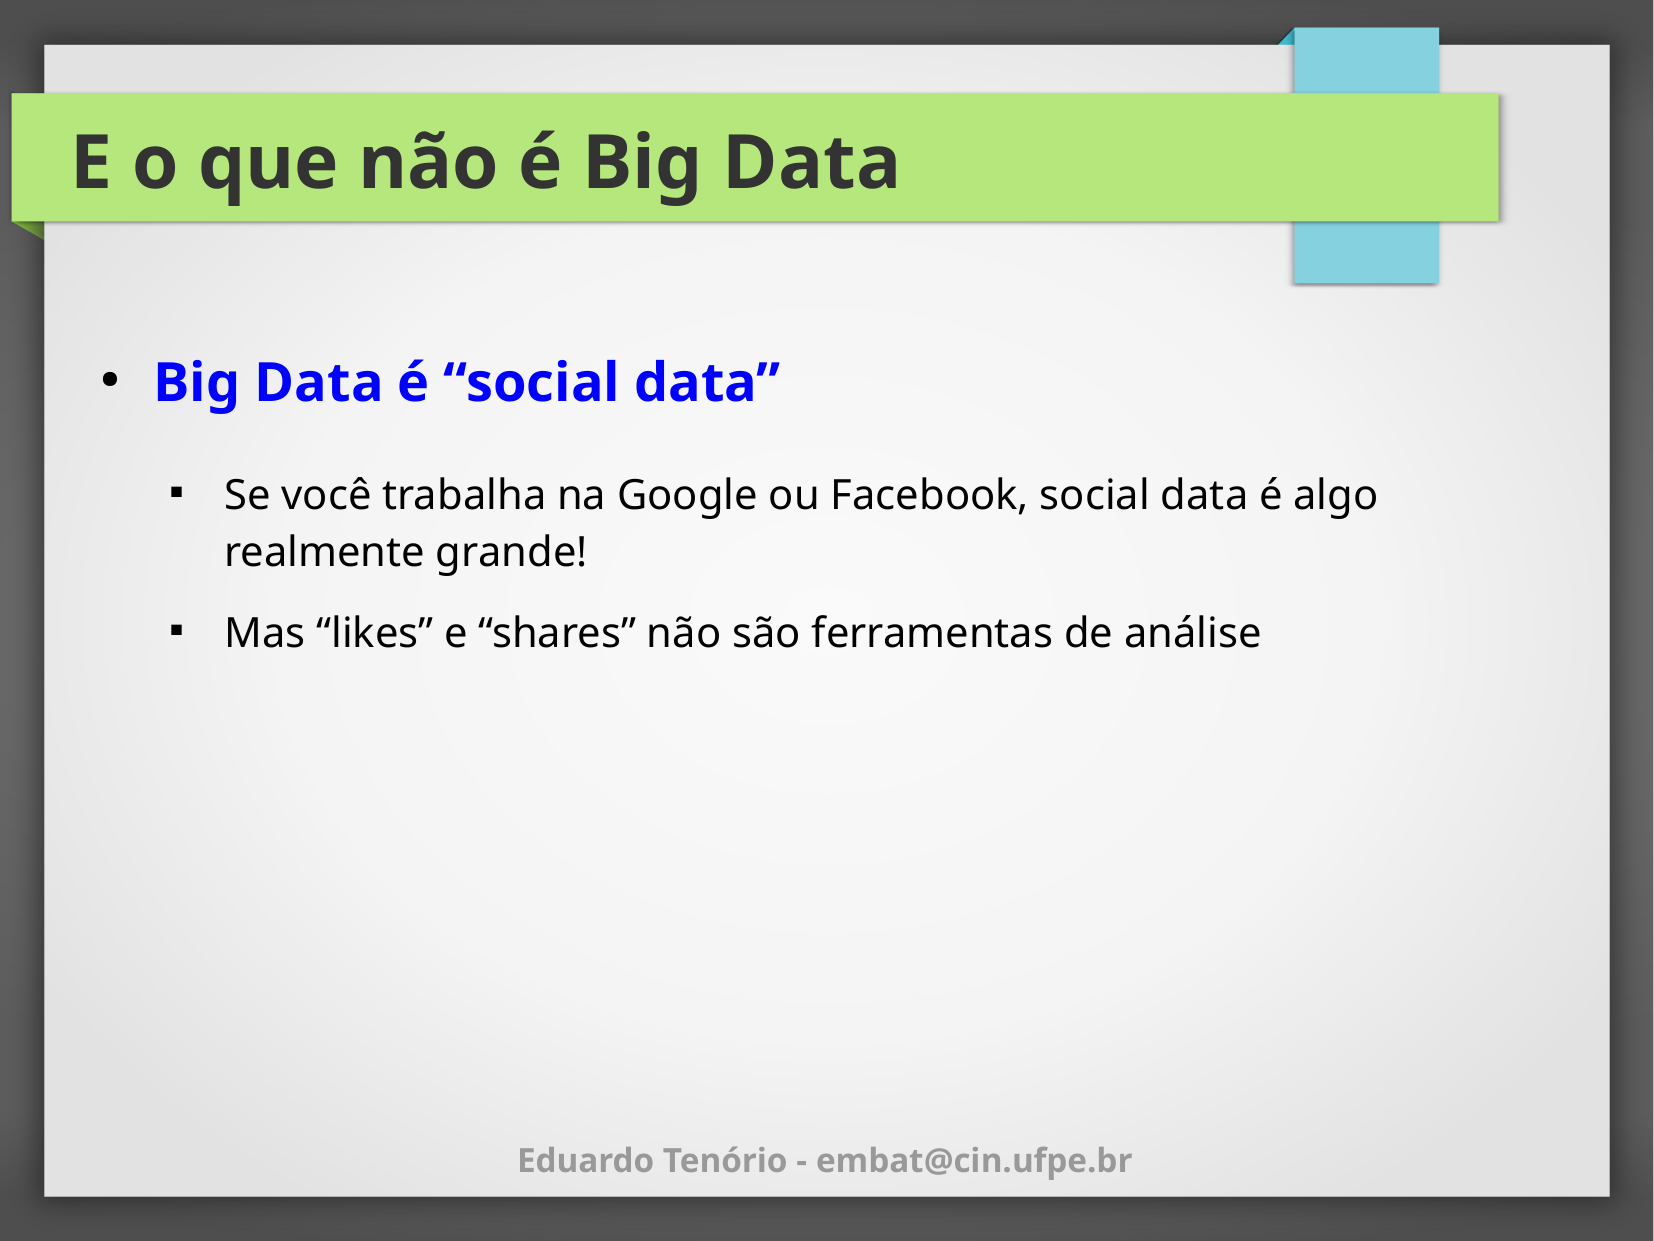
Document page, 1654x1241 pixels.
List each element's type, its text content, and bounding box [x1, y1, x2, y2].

picture [0, 0, 1654, 1241]
list Se você trabalha na Google ou Facebook, social data é algo realmente grande! Mas “likes” e “shares” não são ferramentas de análise [82, 465, 1538, 1063]
title E o que não é Big Data [70, 97, 1229, 221]
text_box Eduardo Tenório - embat@cin.ufpe.br [45, 1130, 1606, 1201]
list Big Data é “social data” [82, 343, 1538, 465]
